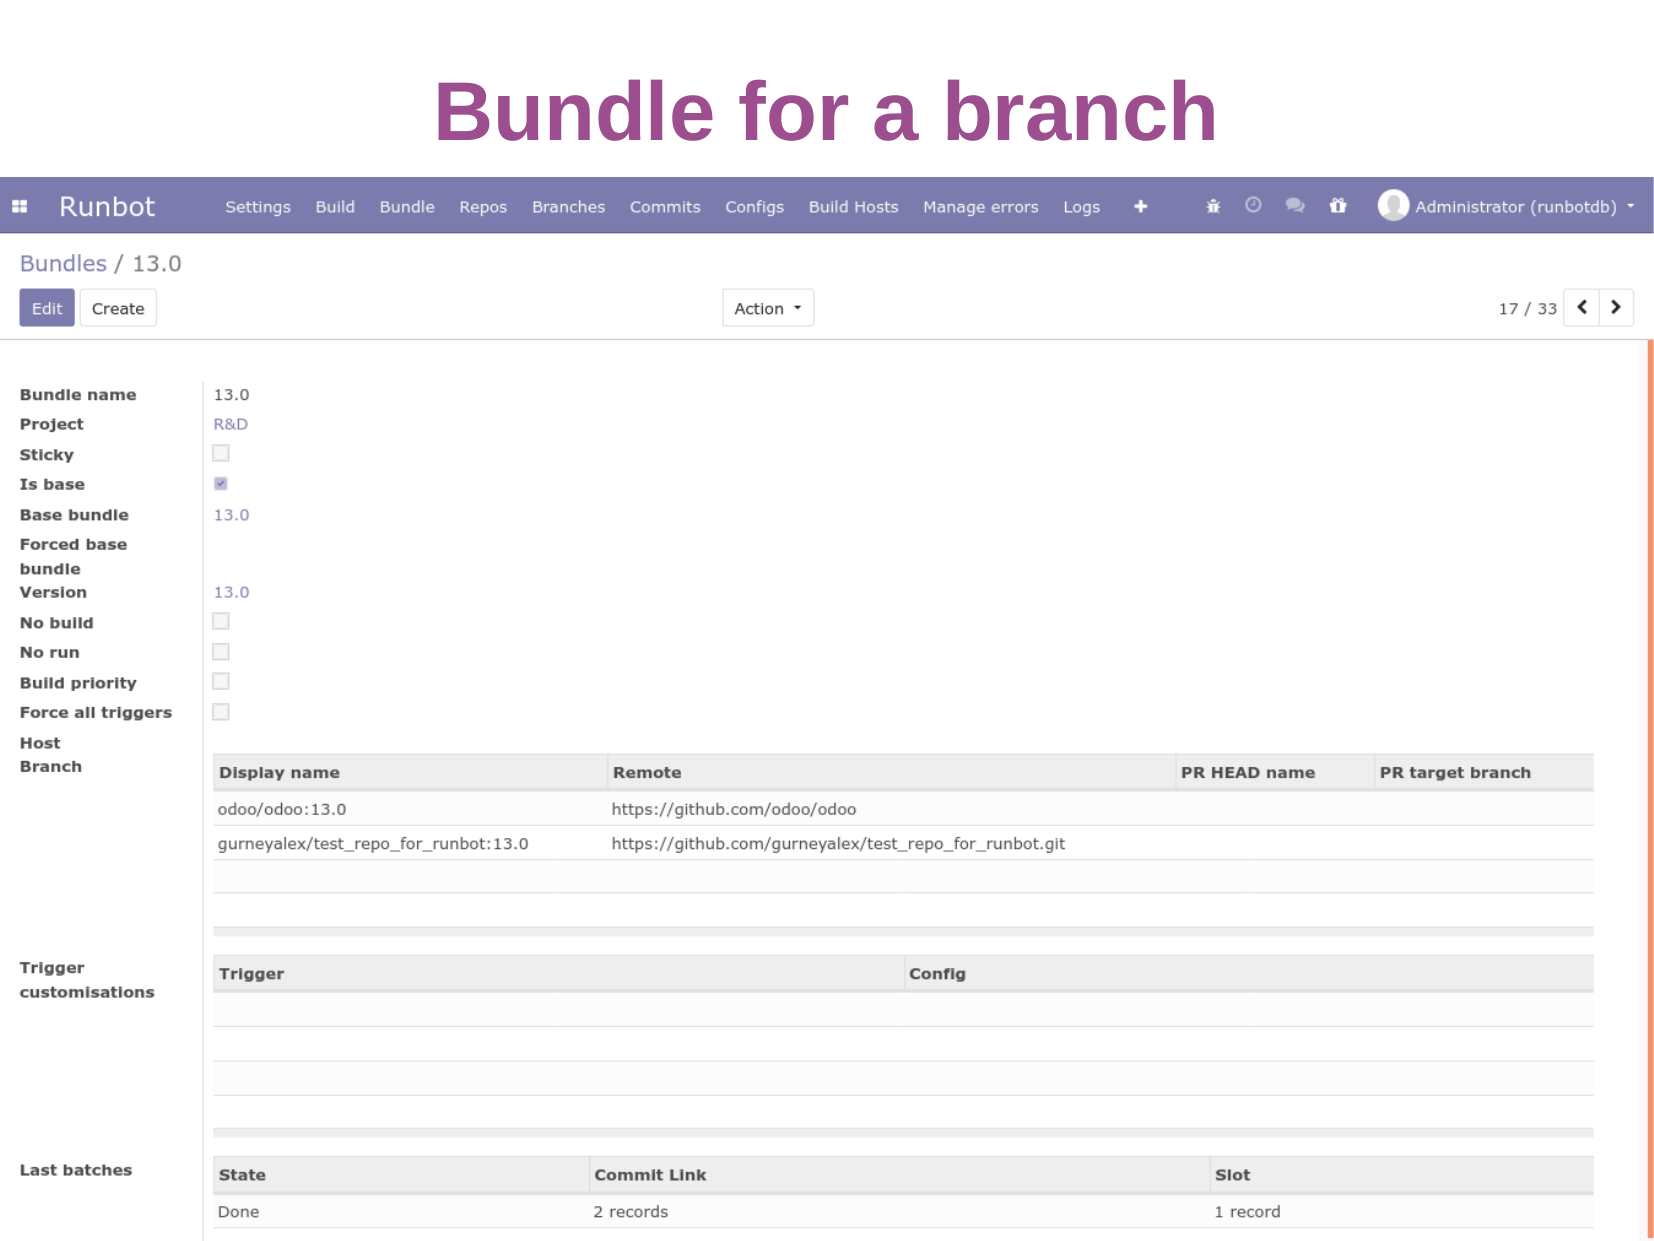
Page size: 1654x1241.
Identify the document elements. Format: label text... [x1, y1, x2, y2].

picture [0, 177, 1654, 1241]
title Bundle for a branch [82, 27, 1571, 177]
